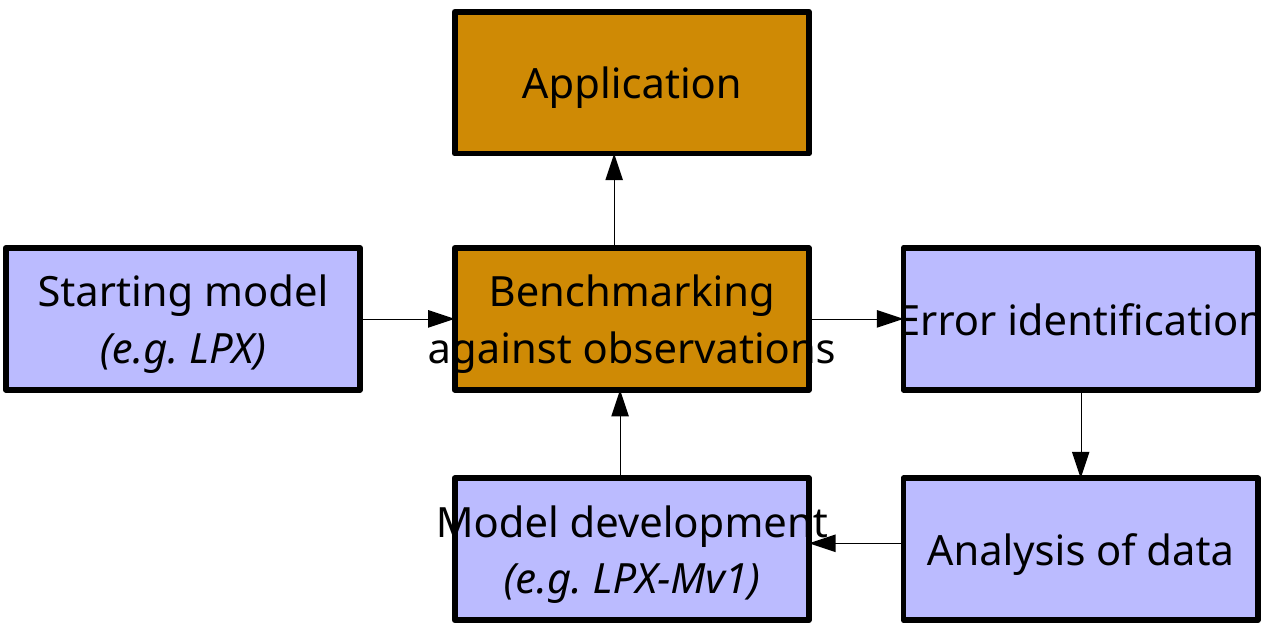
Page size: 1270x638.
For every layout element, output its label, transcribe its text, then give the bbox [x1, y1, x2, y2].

text_box Analysis of data [903, 478, 1258, 621]
text_box Model development (e.g. LPX-Mv1) [454, 478, 809, 621]
text_box Benchmarking against observations [454, 248, 809, 390]
text_box Error identification [903, 248, 1258, 390]
text_box Starting model (e.g. LPX) [5, 248, 361, 390]
text_box Application [454, 11, 809, 154]
